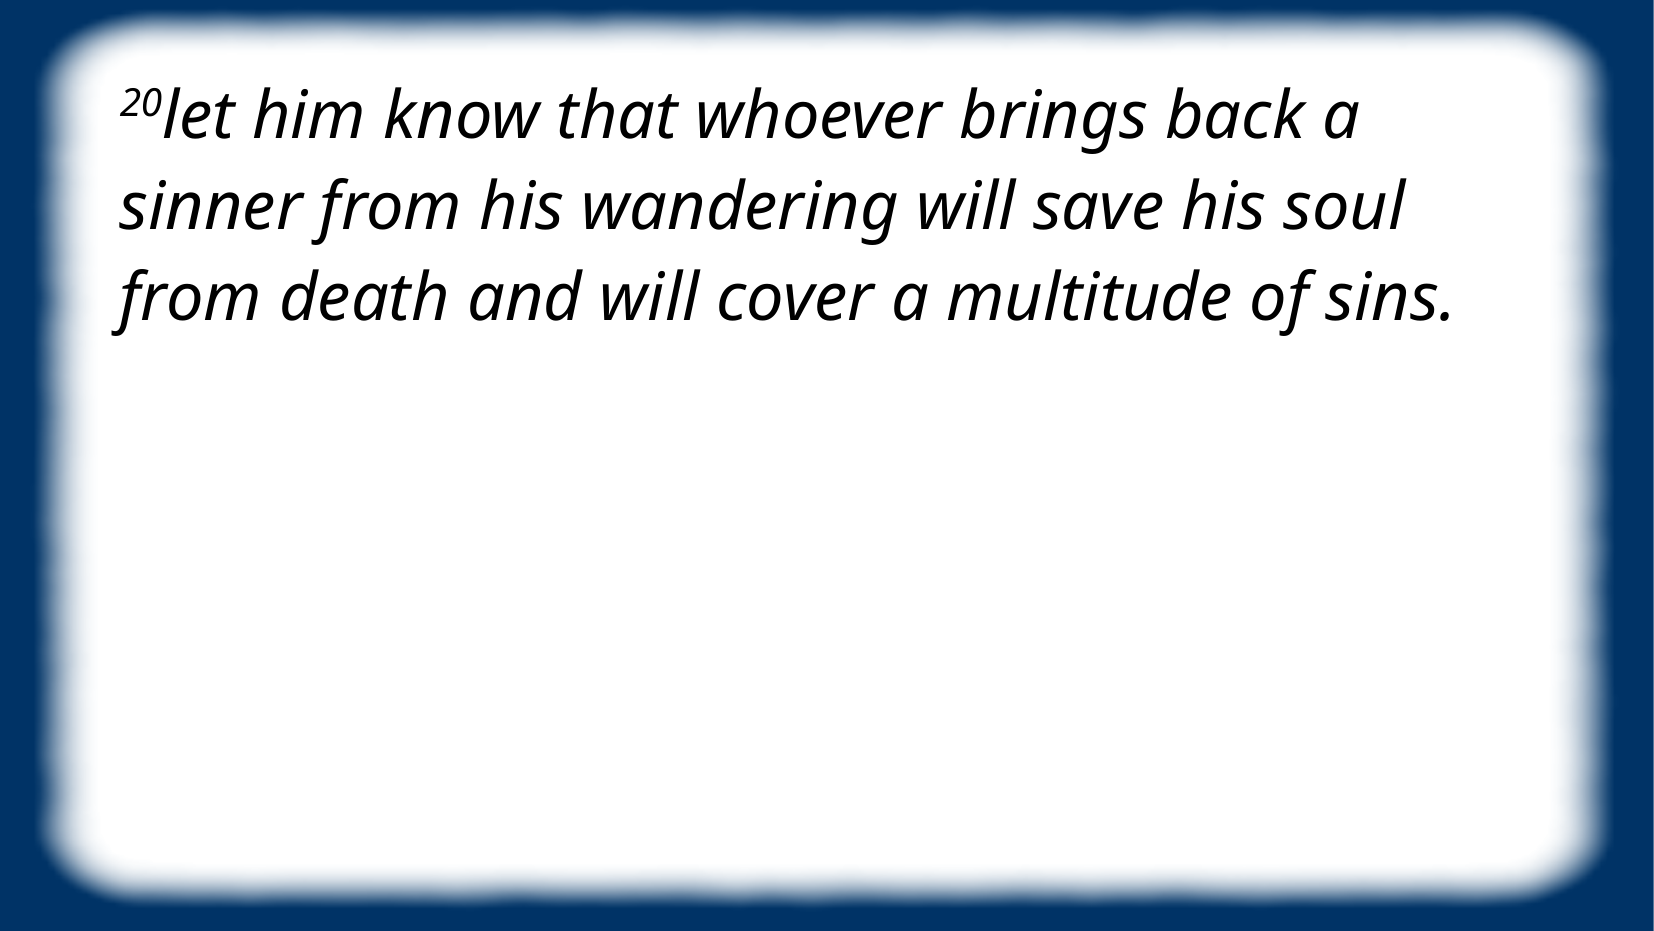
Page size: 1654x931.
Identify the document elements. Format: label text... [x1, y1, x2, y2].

text_box 20let him know that whoever brings back a sinner from his wandering will save his soul from death and will cover a multitude of sins. [105, 60, 1546, 502]
picture [0, 0, 1654, 931]
